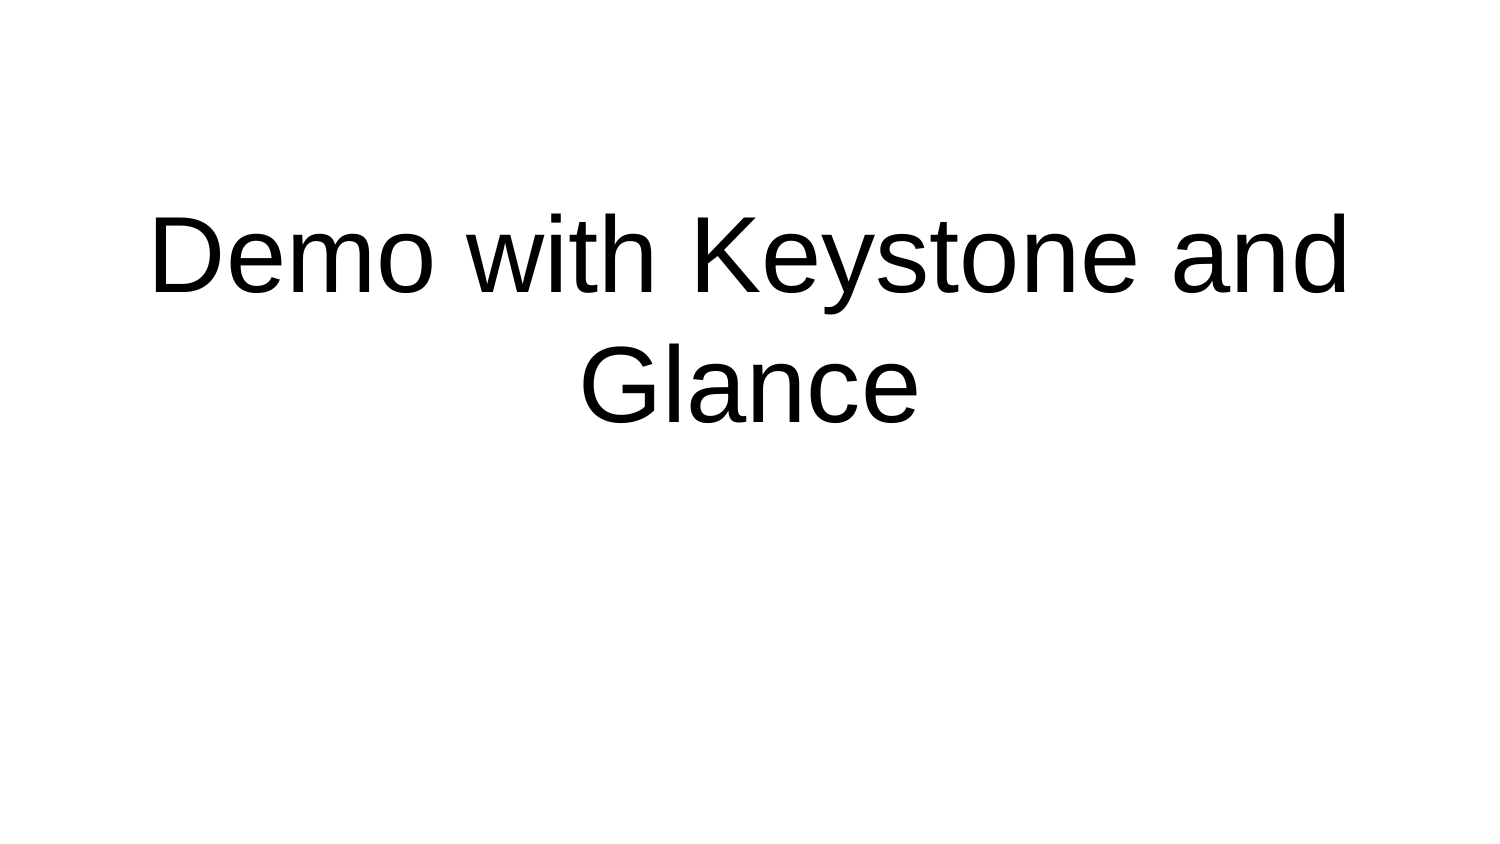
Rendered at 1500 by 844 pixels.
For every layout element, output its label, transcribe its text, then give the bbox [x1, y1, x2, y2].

title Demo with Keystone and Glance [51, 122, 1449, 459]
